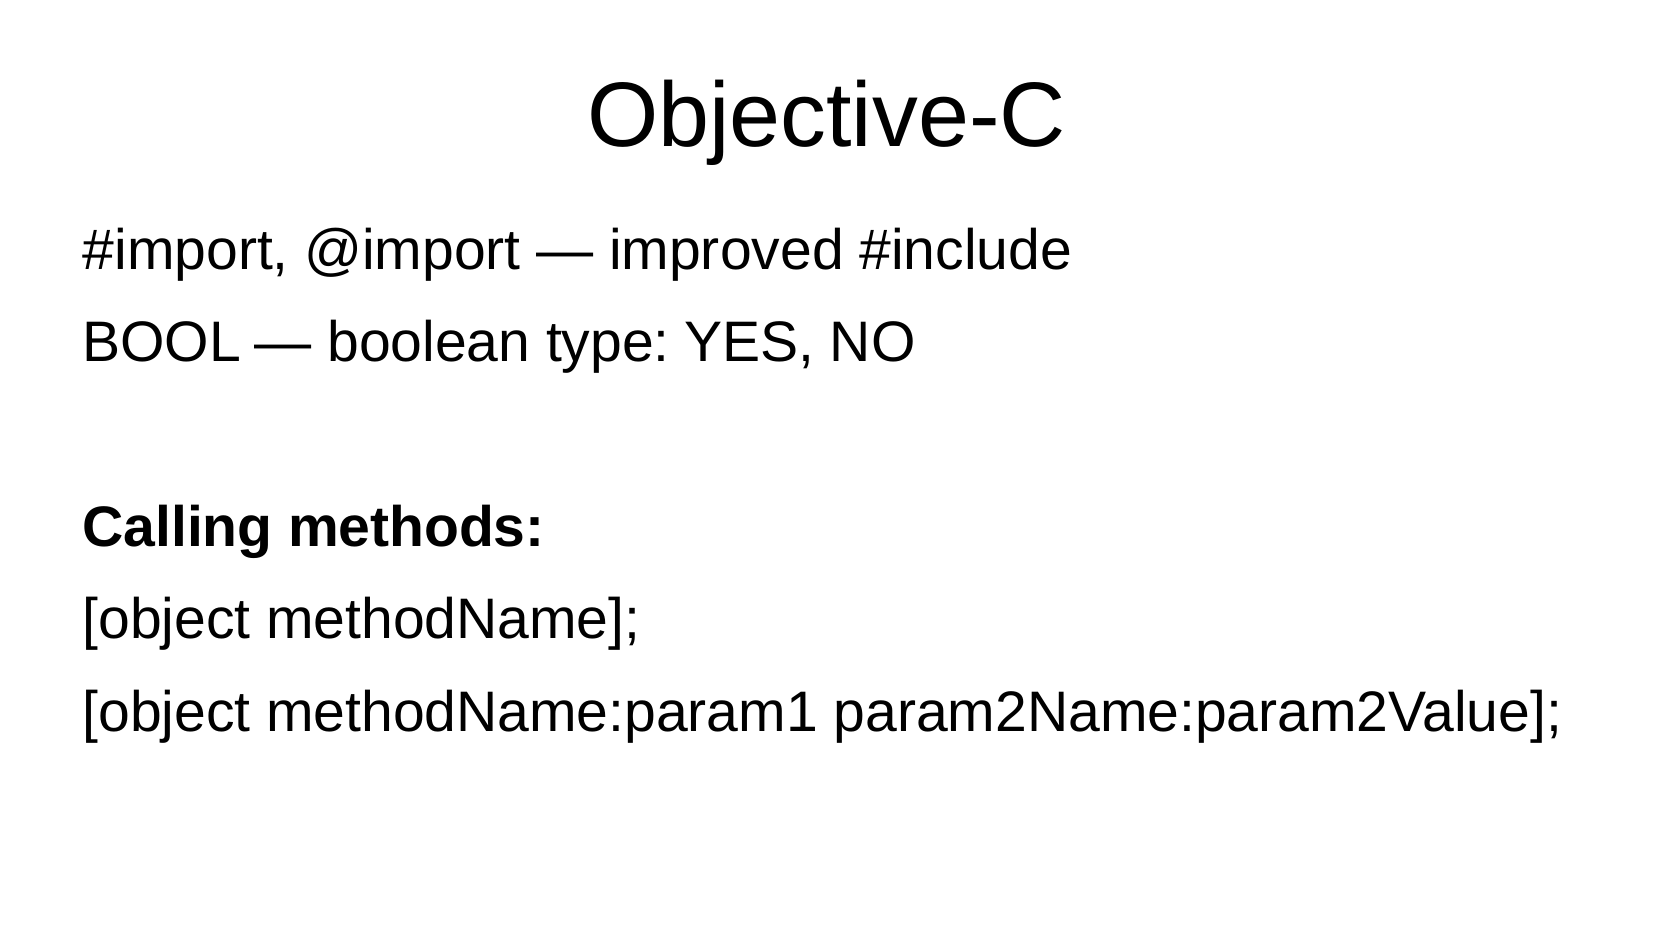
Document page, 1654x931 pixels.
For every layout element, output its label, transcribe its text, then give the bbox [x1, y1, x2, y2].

list #import, @import — improved #include BOOL — boolean type: YES, NO Calling methods: [object methodName]; [object methodName:param1 param2Name:param2Value]; [82, 217, 1571, 758]
title Objective-C [82, 37, 1571, 193]
